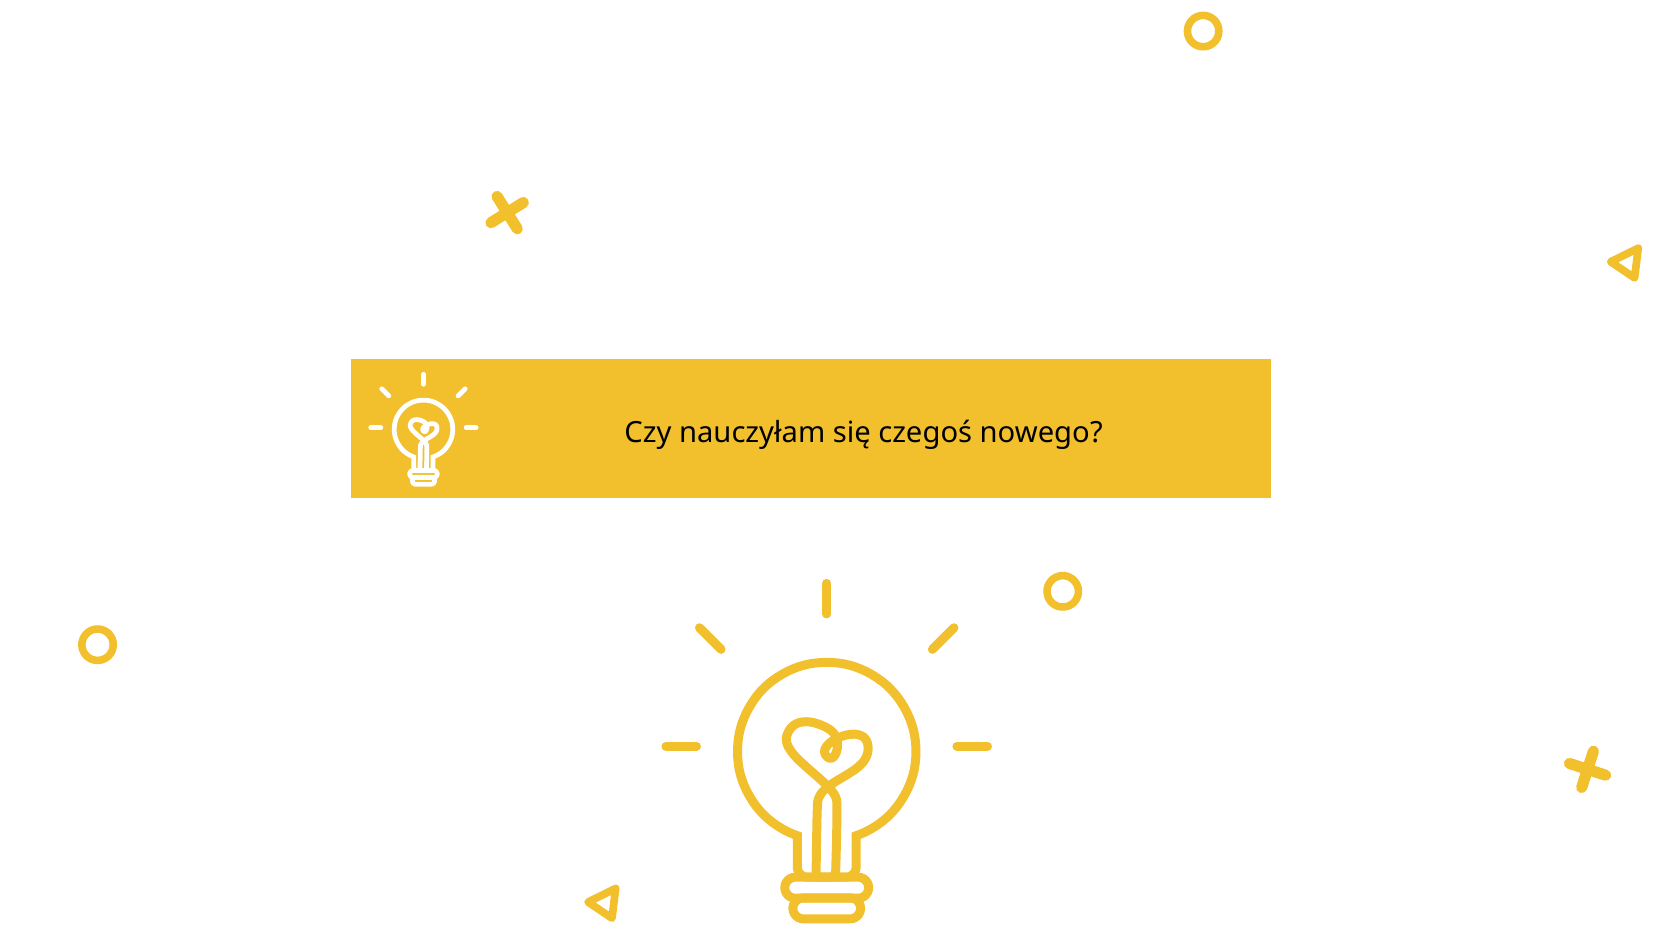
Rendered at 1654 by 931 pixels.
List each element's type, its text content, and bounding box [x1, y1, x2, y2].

text_box Czy nauczyłam się czegoś nowego? [487, 339, 1241, 523]
